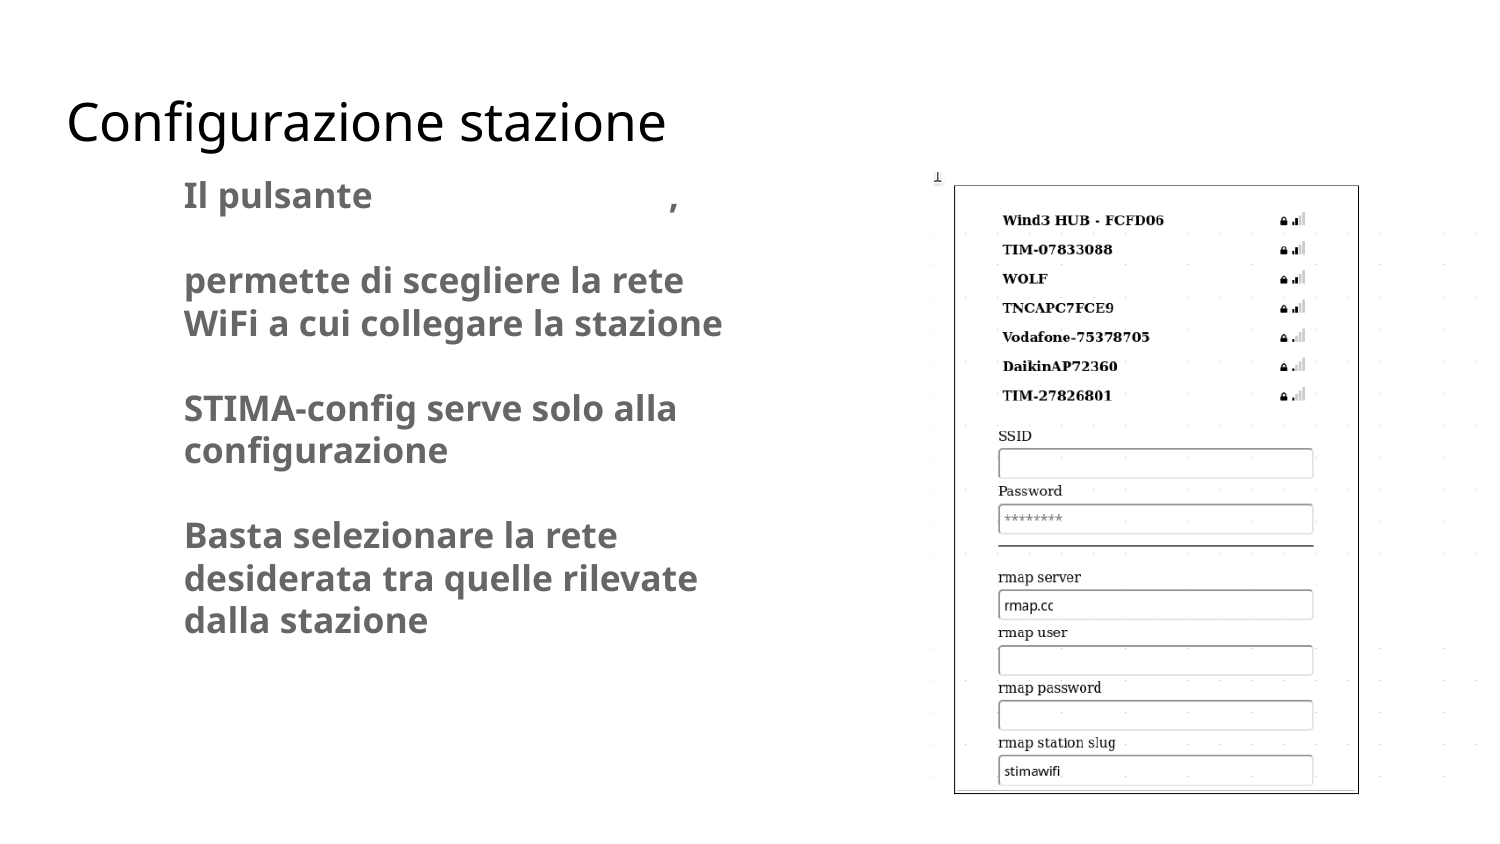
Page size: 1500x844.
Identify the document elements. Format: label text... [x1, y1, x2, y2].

text_box Il pulsante Configure WiFi , permette di scegliere la rete WiFi a cui collegare la stazione STIMA-config serve solo alla configurazione Basta selezionare la rete desiderata tra quelle rilevate dalla stazione [168, 158, 744, 814]
title Configurazione stazione [51, 72, 1449, 167]
picture [933, 172, 1500, 800]
